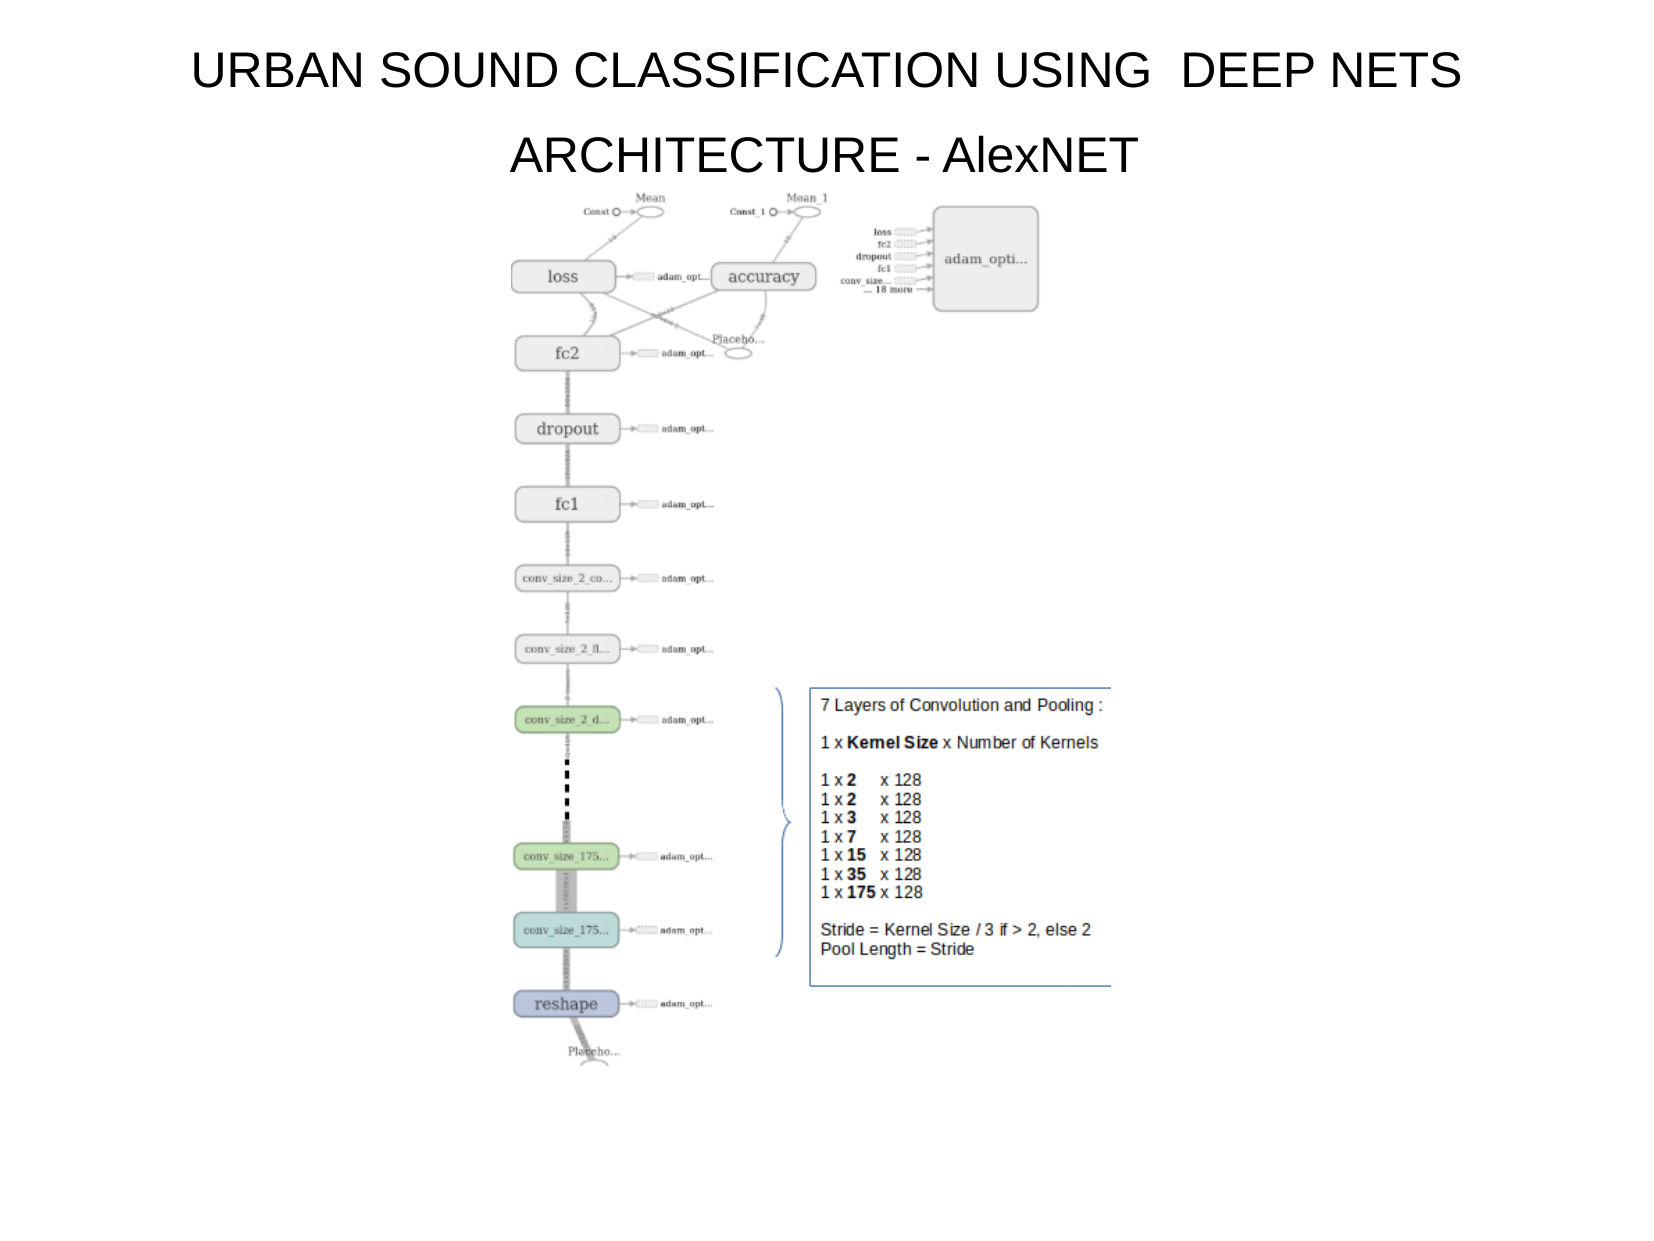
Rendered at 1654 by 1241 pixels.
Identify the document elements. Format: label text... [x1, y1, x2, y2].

picture [511, 190, 1111, 1066]
title ARCHITECTURE - AlexNET [80, 120, 1569, 191]
title URBAN SOUND CLASSIFICATION USING DEEP NETS [82, 34, 1571, 106]
